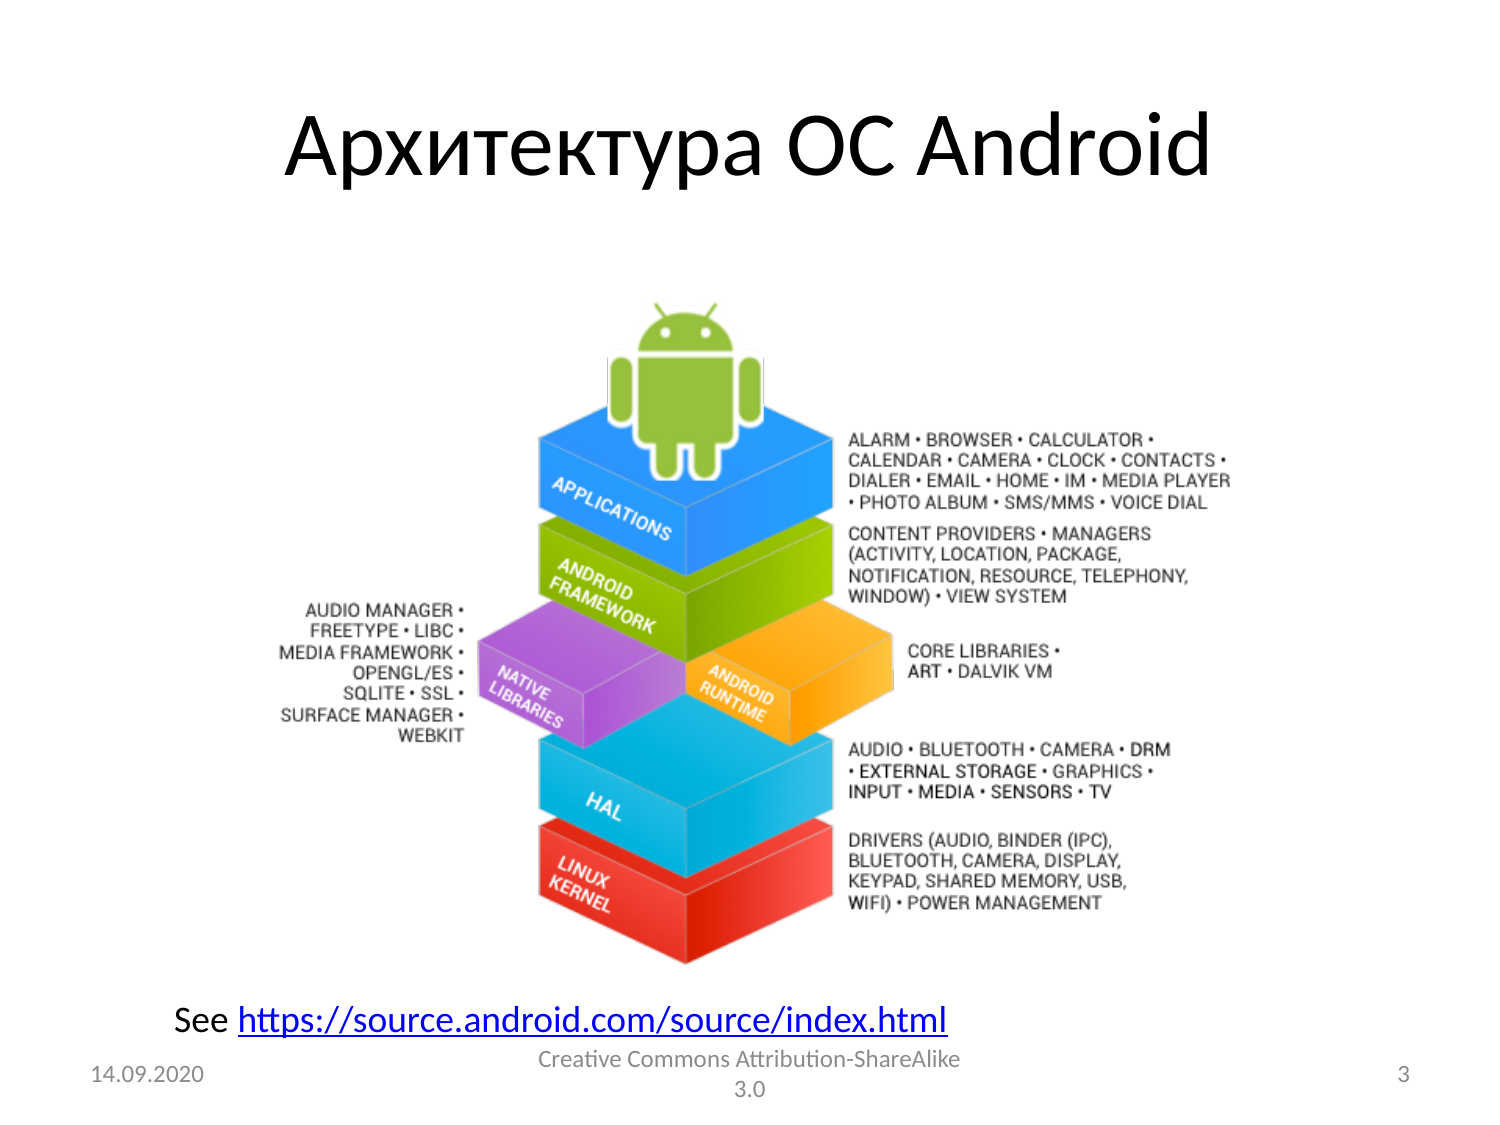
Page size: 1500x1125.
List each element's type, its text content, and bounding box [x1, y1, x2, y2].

text_box See https://source.android.com/source/index.html [159, 987, 1270, 1048]
footer Creative Commons Attribution-ShareAlike 3.0 [512, 1042, 988, 1103]
title Архитектура ОС Android [75, 45, 1425, 233]
slide_number <number> [1074, 1042, 1425, 1103]
picture [267, 298, 1233, 969]
